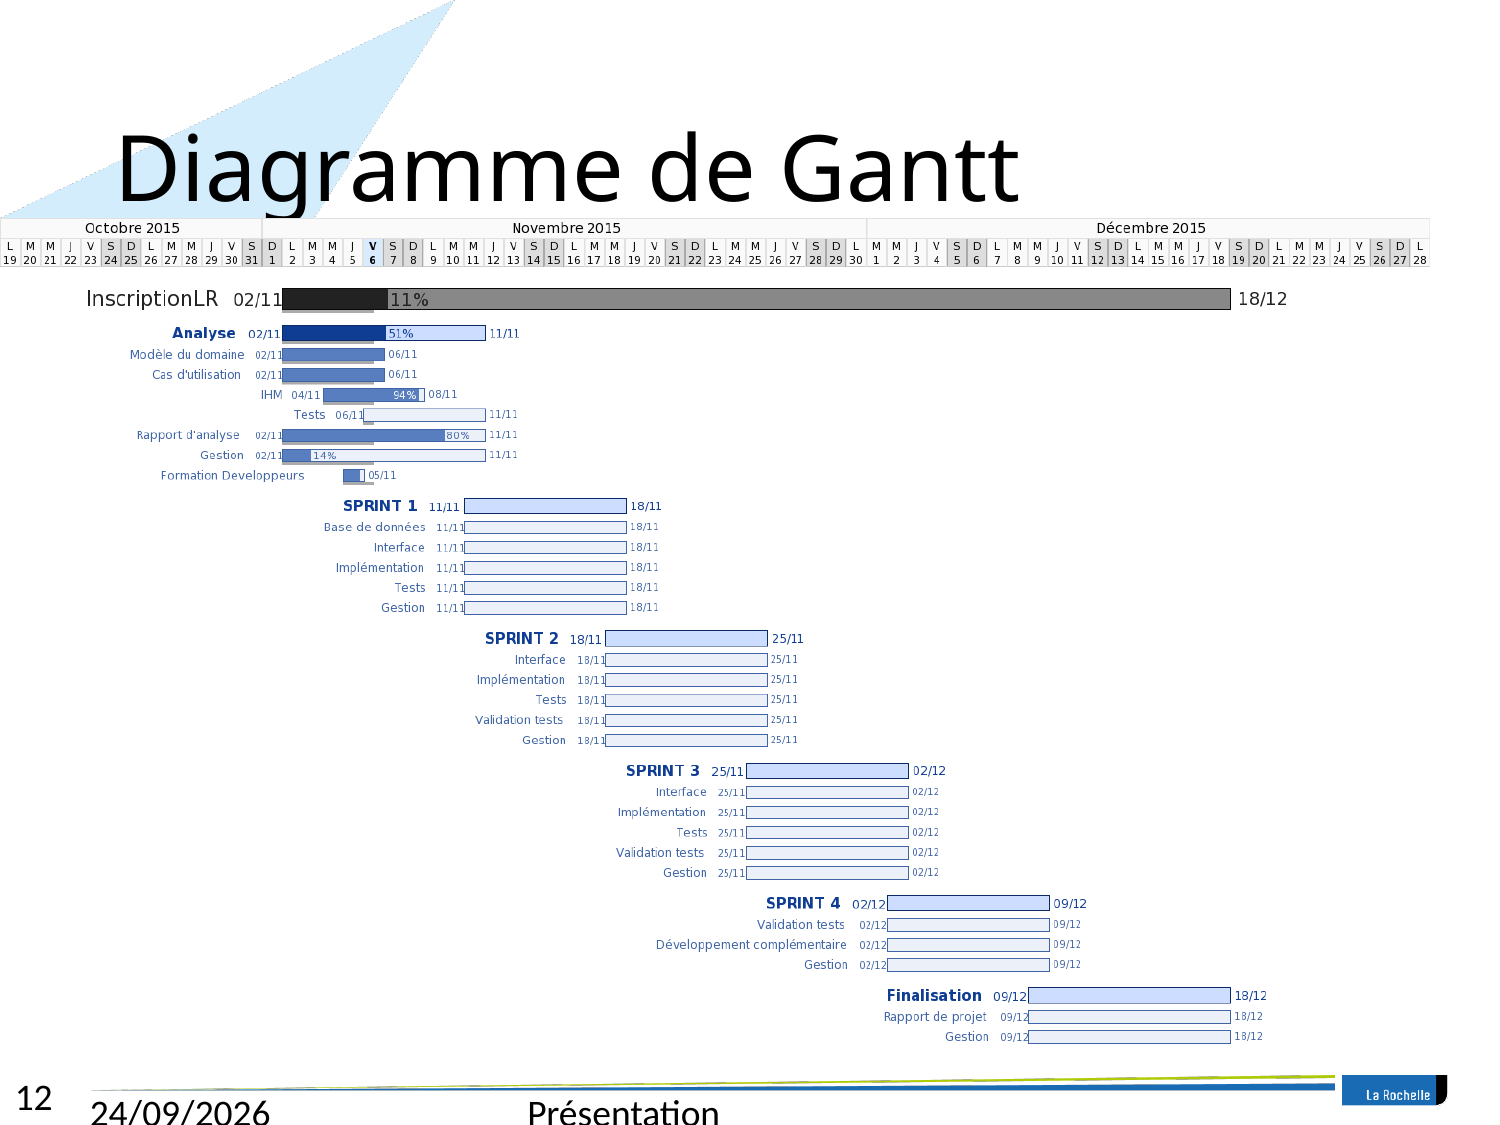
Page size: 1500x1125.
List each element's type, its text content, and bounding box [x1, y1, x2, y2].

text_box 2015/11/6 [77, 1081, 425, 1125]
text_box Présentation [512, 1081, 988, 1125]
text_box [0, 1075, 77, 1125]
subtitle Diagramme de Gantt [100, 114, 1424, 198]
picture [0, 218, 1500, 1075]
